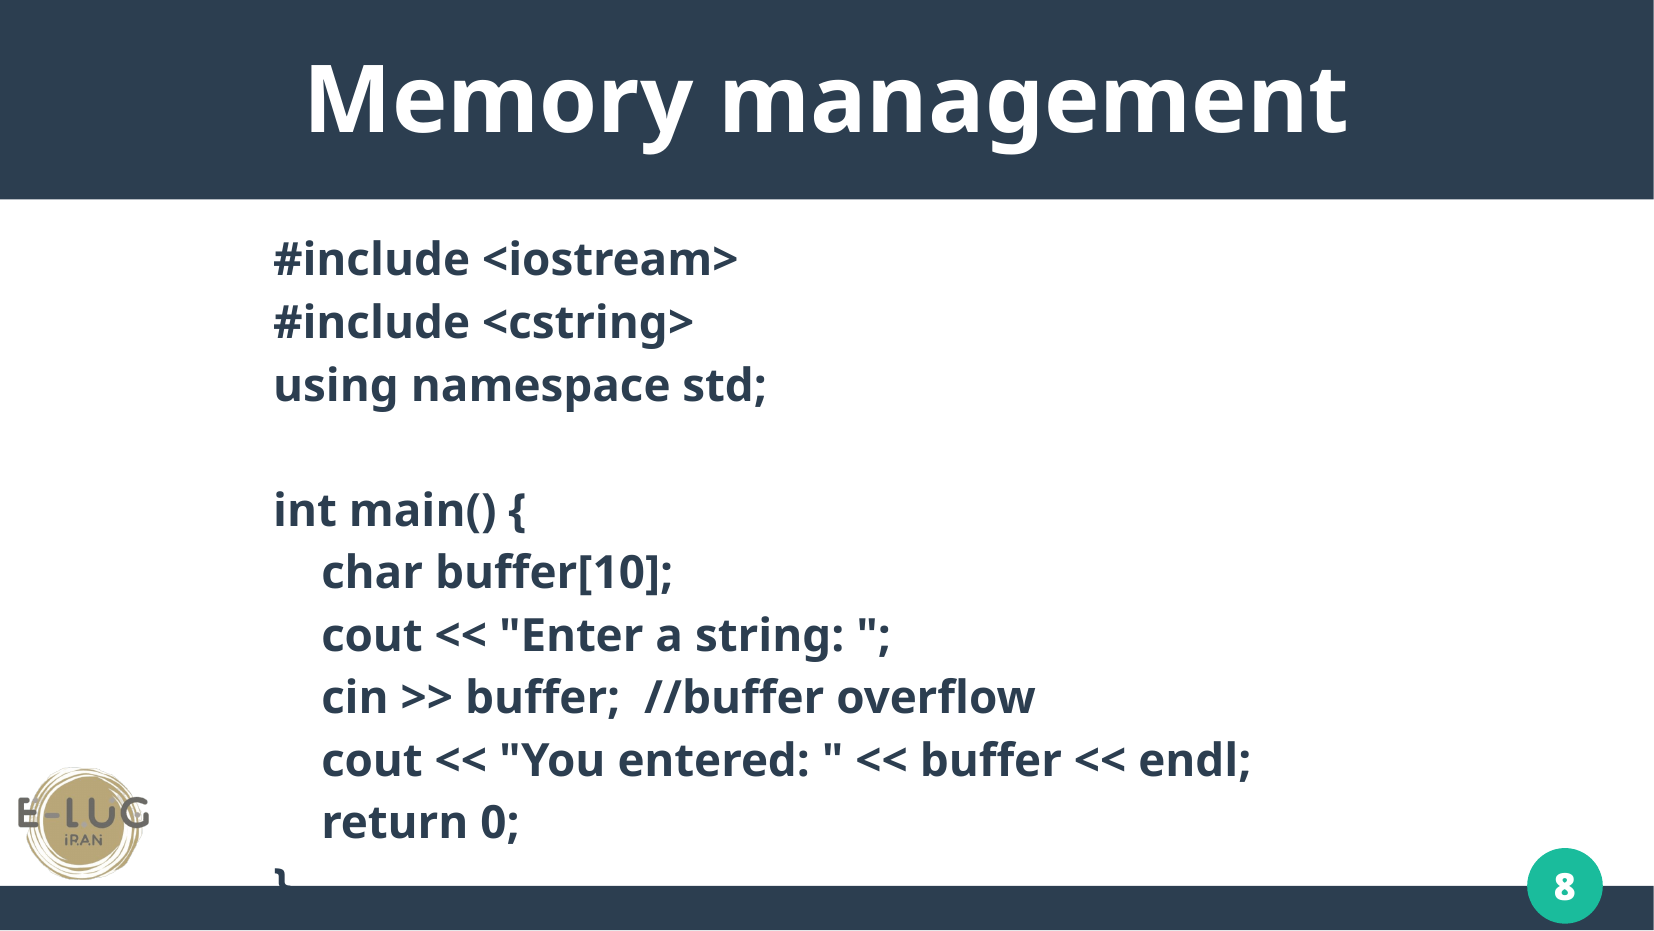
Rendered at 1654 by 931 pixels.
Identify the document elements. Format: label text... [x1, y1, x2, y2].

text_box #include <iostream> #include <cstring> using namespace std; int main() { char buffer[10]; cout << "Enter a string: "; cin >> buffer; //buffer overflow cout << "You entered: " << buffer << endl; return 0; } [258, 365, 1397, 840]
picture [0, 749, 168, 901]
title Memory management [59, 37, 1595, 155]
